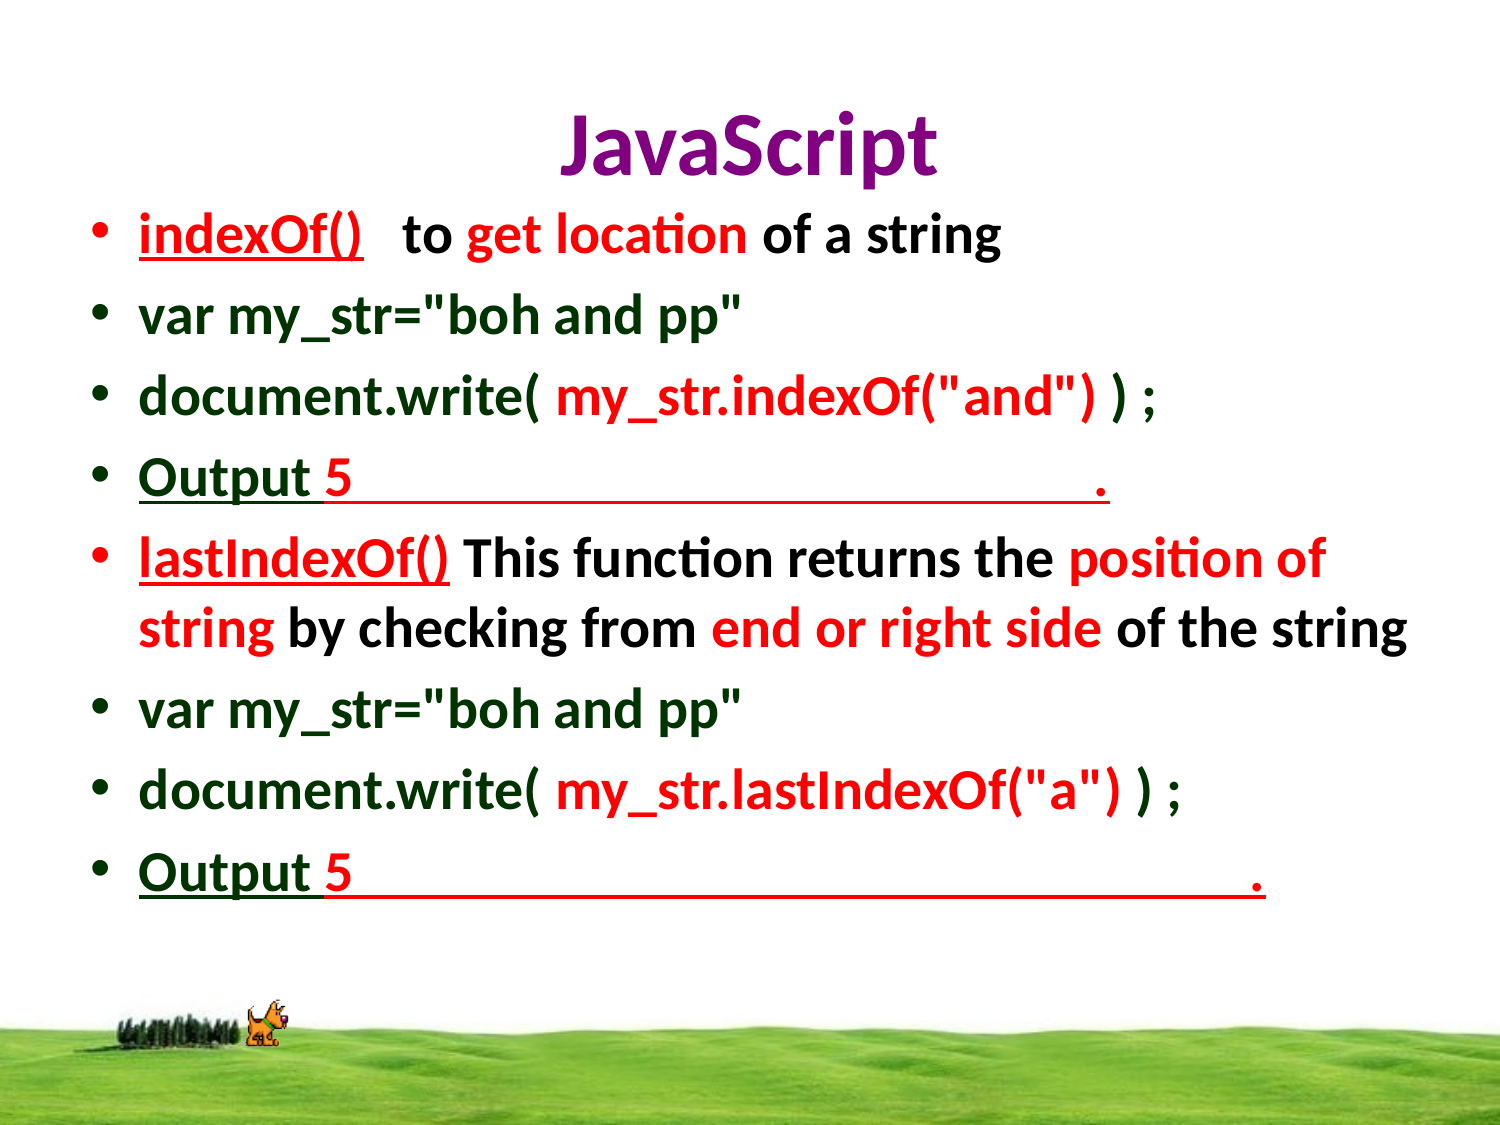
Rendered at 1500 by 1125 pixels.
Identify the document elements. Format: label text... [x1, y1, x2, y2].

picture [0, 995, 1500, 1125]
title JavaScript [75, 45, 1425, 187]
list indexOf() to get location of a string var my_str="boh and pp" document.write( my_str.indexOf("and") ) ; Output 5 . lastIndexOf() This function returns the position of string by checking from end or right side of the string var my_str="boh and pp" document.write( my_str.lastIndexOf("a") ) ; Output 5 . [75, 187, 1438, 975]
